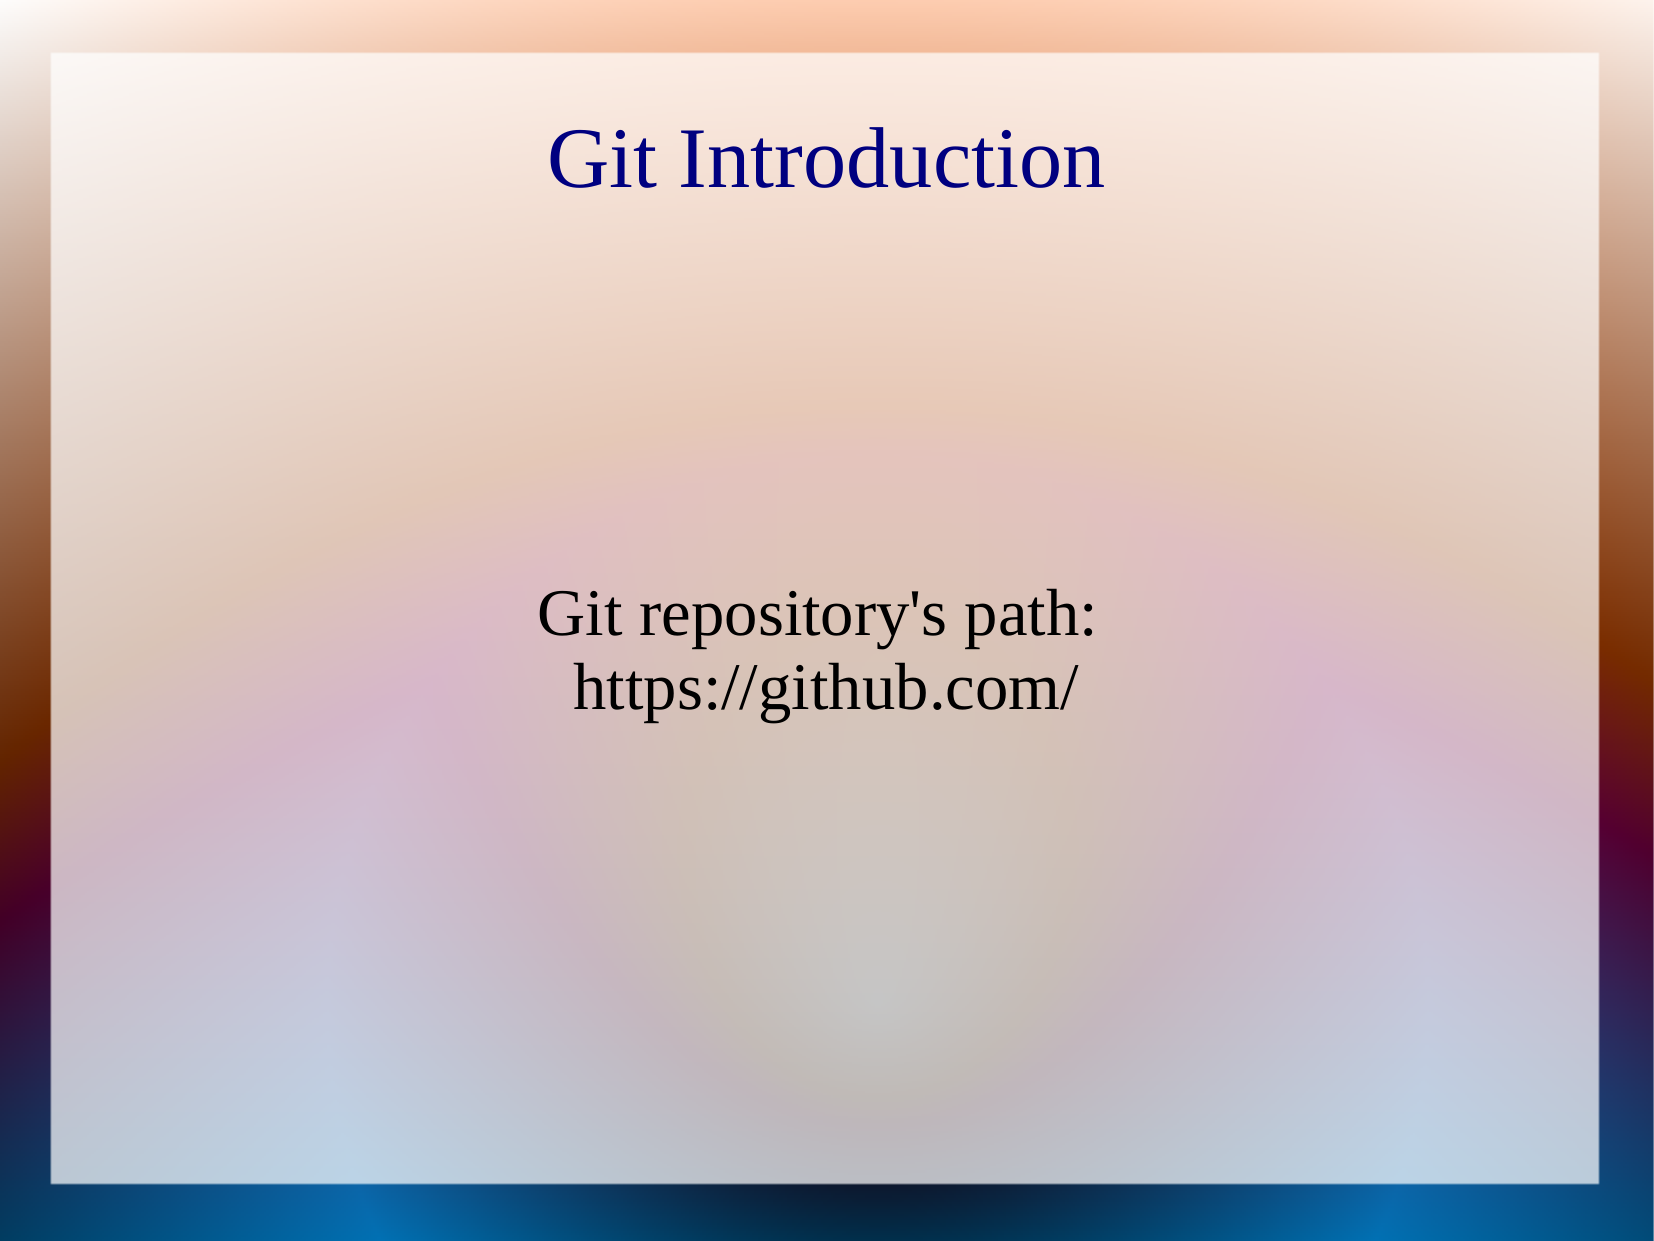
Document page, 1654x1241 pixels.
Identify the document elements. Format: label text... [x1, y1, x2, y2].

subtitle Git repository's path: https://github.com/ [82, 290, 1571, 1010]
title Git Introduction [82, 55, 1571, 263]
picture [0, 0, 1654, 1241]
